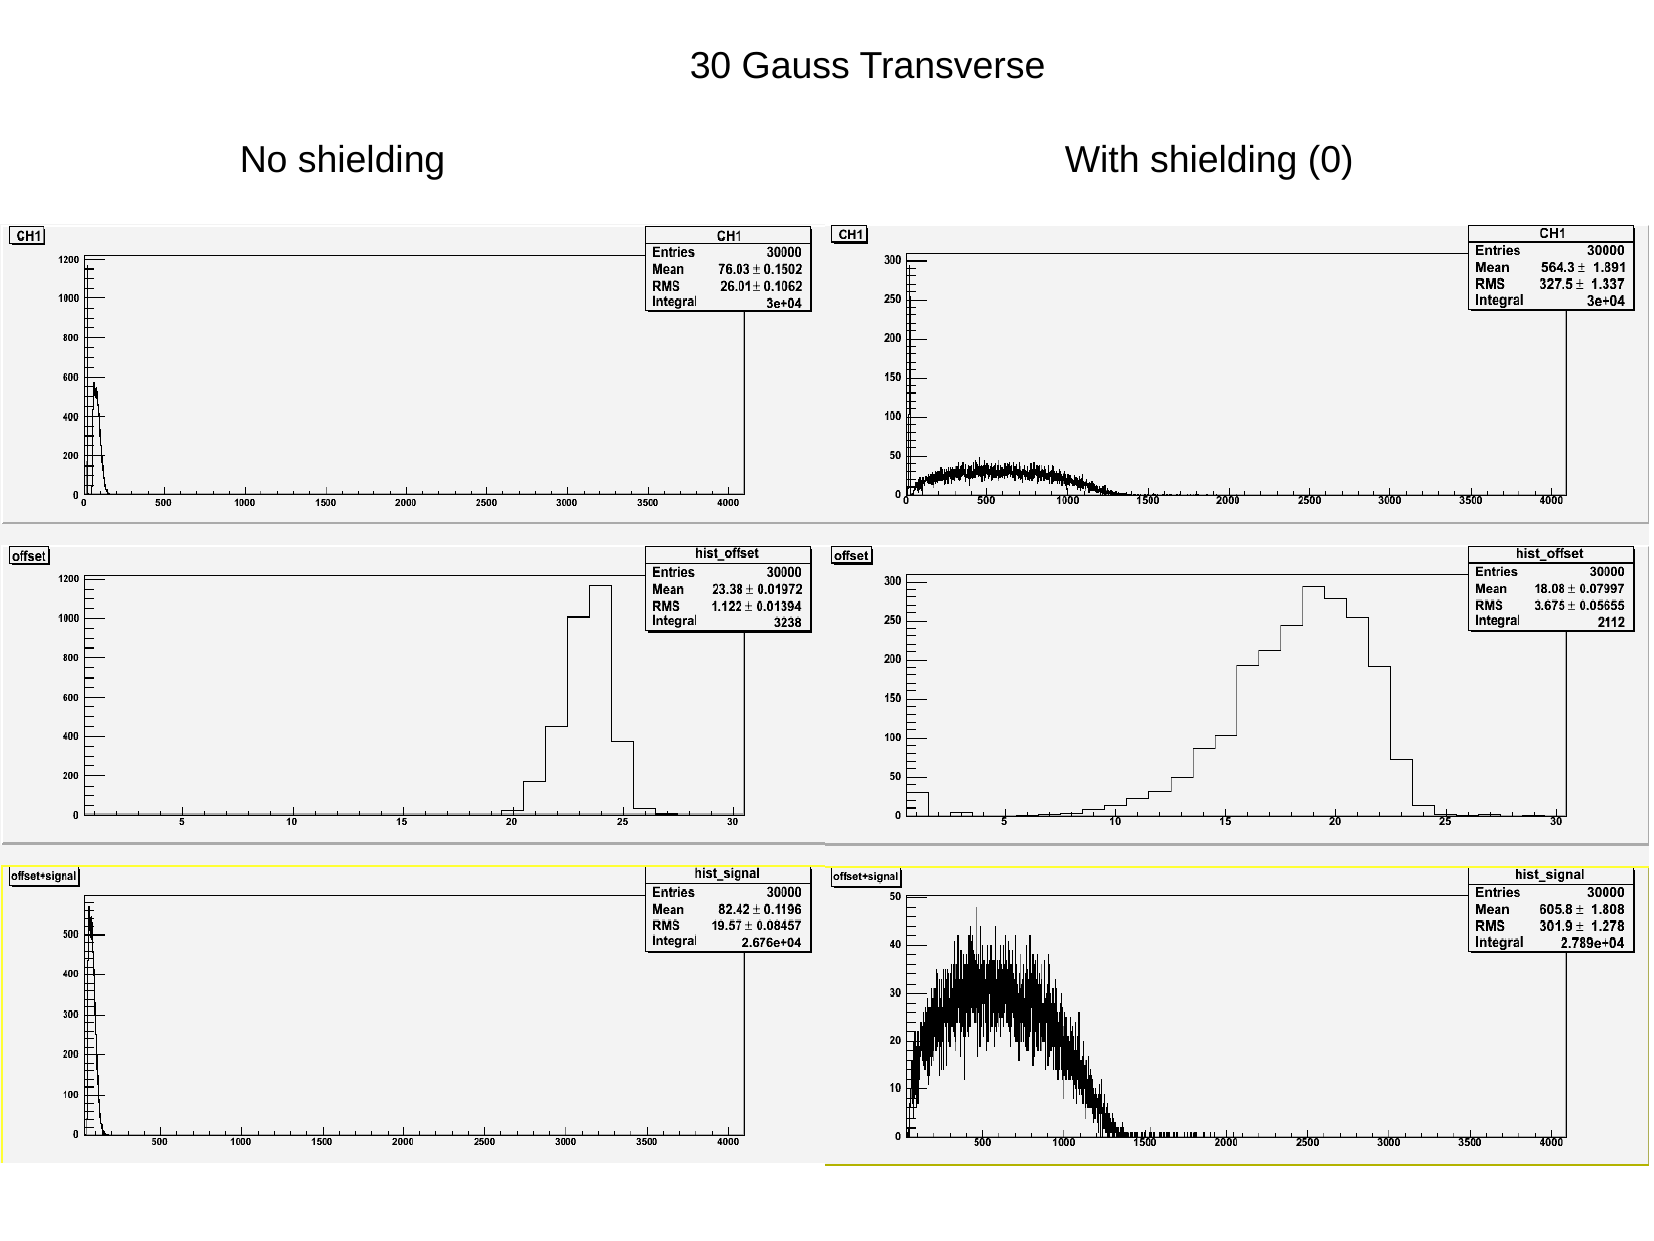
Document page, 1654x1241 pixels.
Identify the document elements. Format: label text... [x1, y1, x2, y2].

text_box No shielding [225, 130, 563, 188]
text_box 30 Gauss Transverse [675, 37, 1126, 95]
picture [0, 224, 1649, 1166]
text_box With shielding (0) [1050, 130, 1388, 188]
